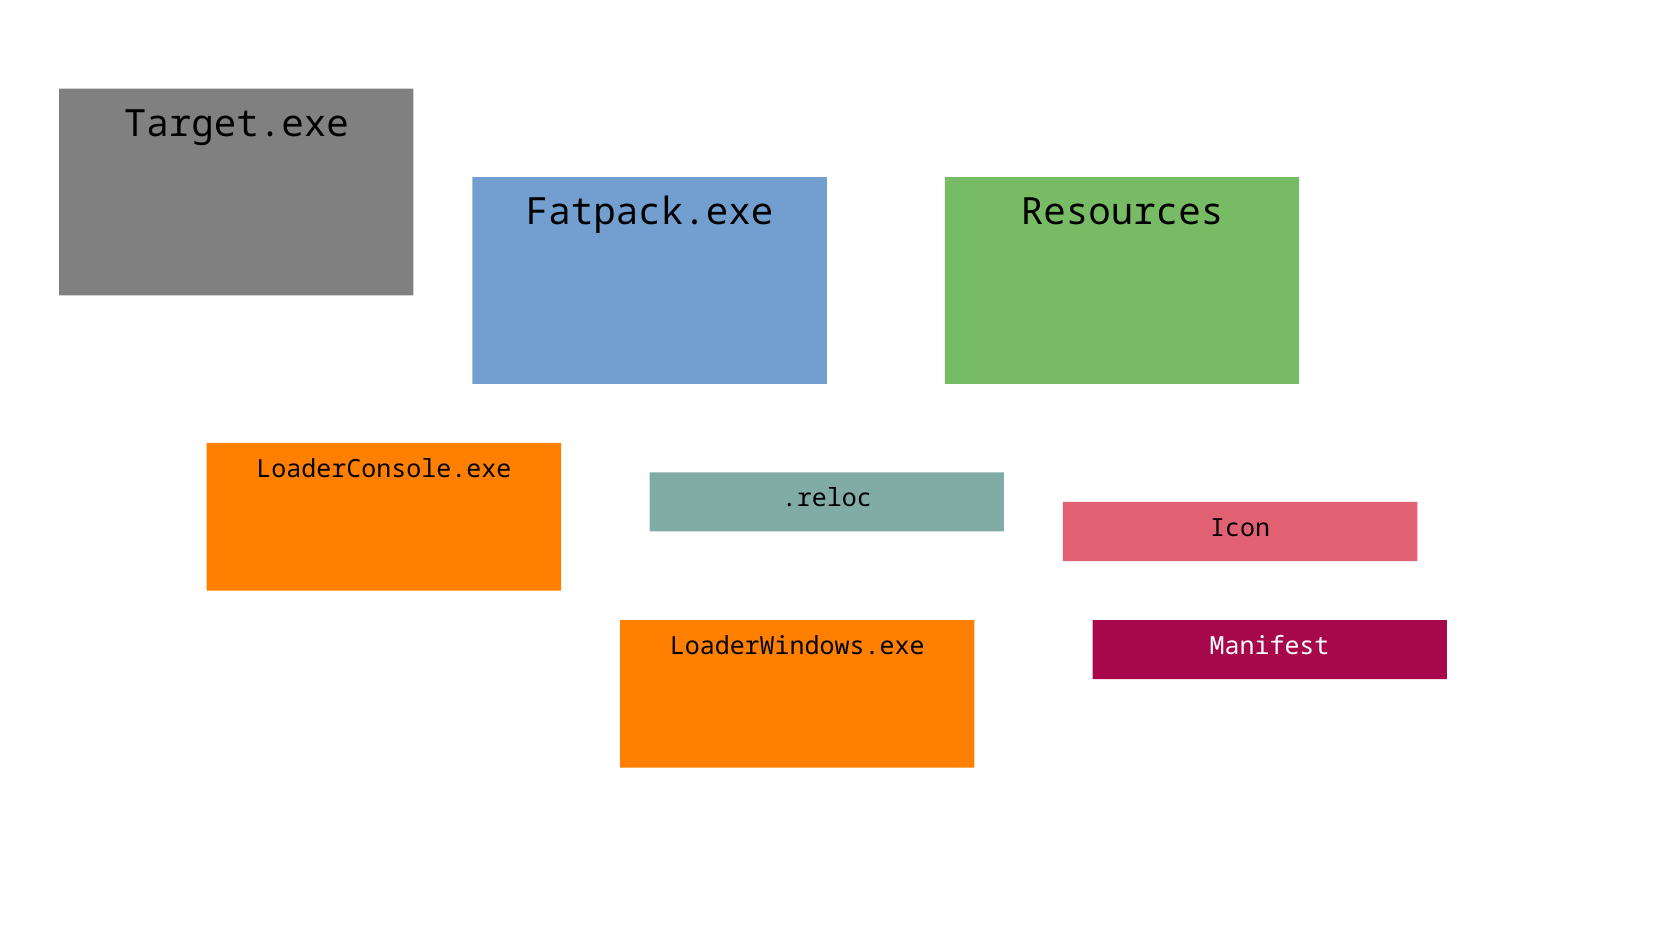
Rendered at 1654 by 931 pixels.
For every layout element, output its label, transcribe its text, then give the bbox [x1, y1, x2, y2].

text_box LoaderWindows.exe [620, 620, 975, 768]
text_box Icon [1062, 501, 1418, 562]
text_box Target.exe [59, 88, 414, 296]
text_box .reloc [649, 472, 1004, 532]
text_box Fatpack.exe [472, 177, 827, 384]
text_box Resources [944, 177, 1300, 384]
text_box LoaderConsole.exe [206, 442, 562, 591]
text_box Manifest [1092, 620, 1447, 680]
